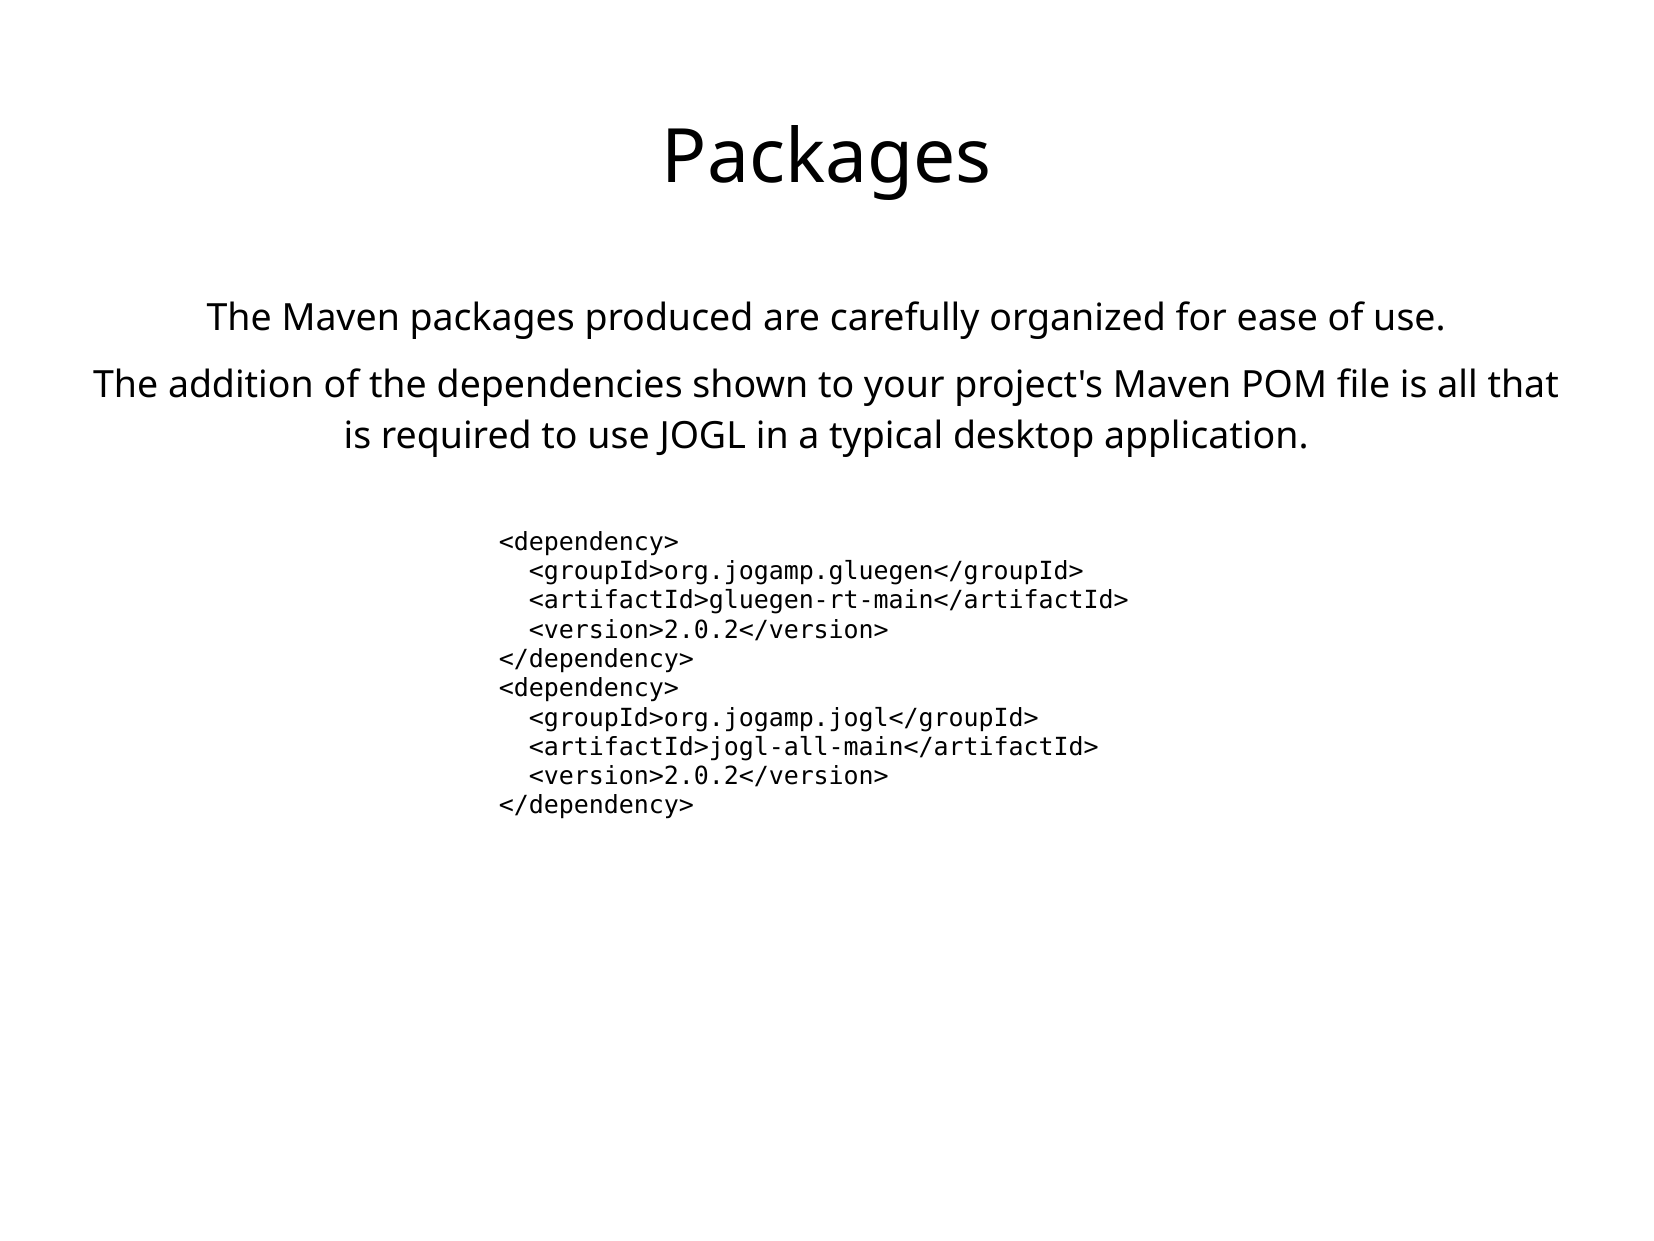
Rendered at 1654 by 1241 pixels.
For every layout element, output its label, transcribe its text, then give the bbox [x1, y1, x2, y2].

title Packages [82, 49, 1571, 257]
text_box <dependency> <groupId>org.jogamp.gluegen</groupId> <artifactId>gluegen-rt-main</artifactId> <version>2.0.2</version> </dependency> <dependency> <groupId>org.jogamp.jogl</groupId> <artifactId>jogl-all-main</artifactId> <version>2.0.2</version> </dependency> [484, 519, 1347, 857]
list The Maven packages produced are carefully organized for ease of use. The addition of the dependencies shown to your project's Maven POM file is all that is required to use JOGL in a typical desktop application. [82, 290, 1571, 1010]
